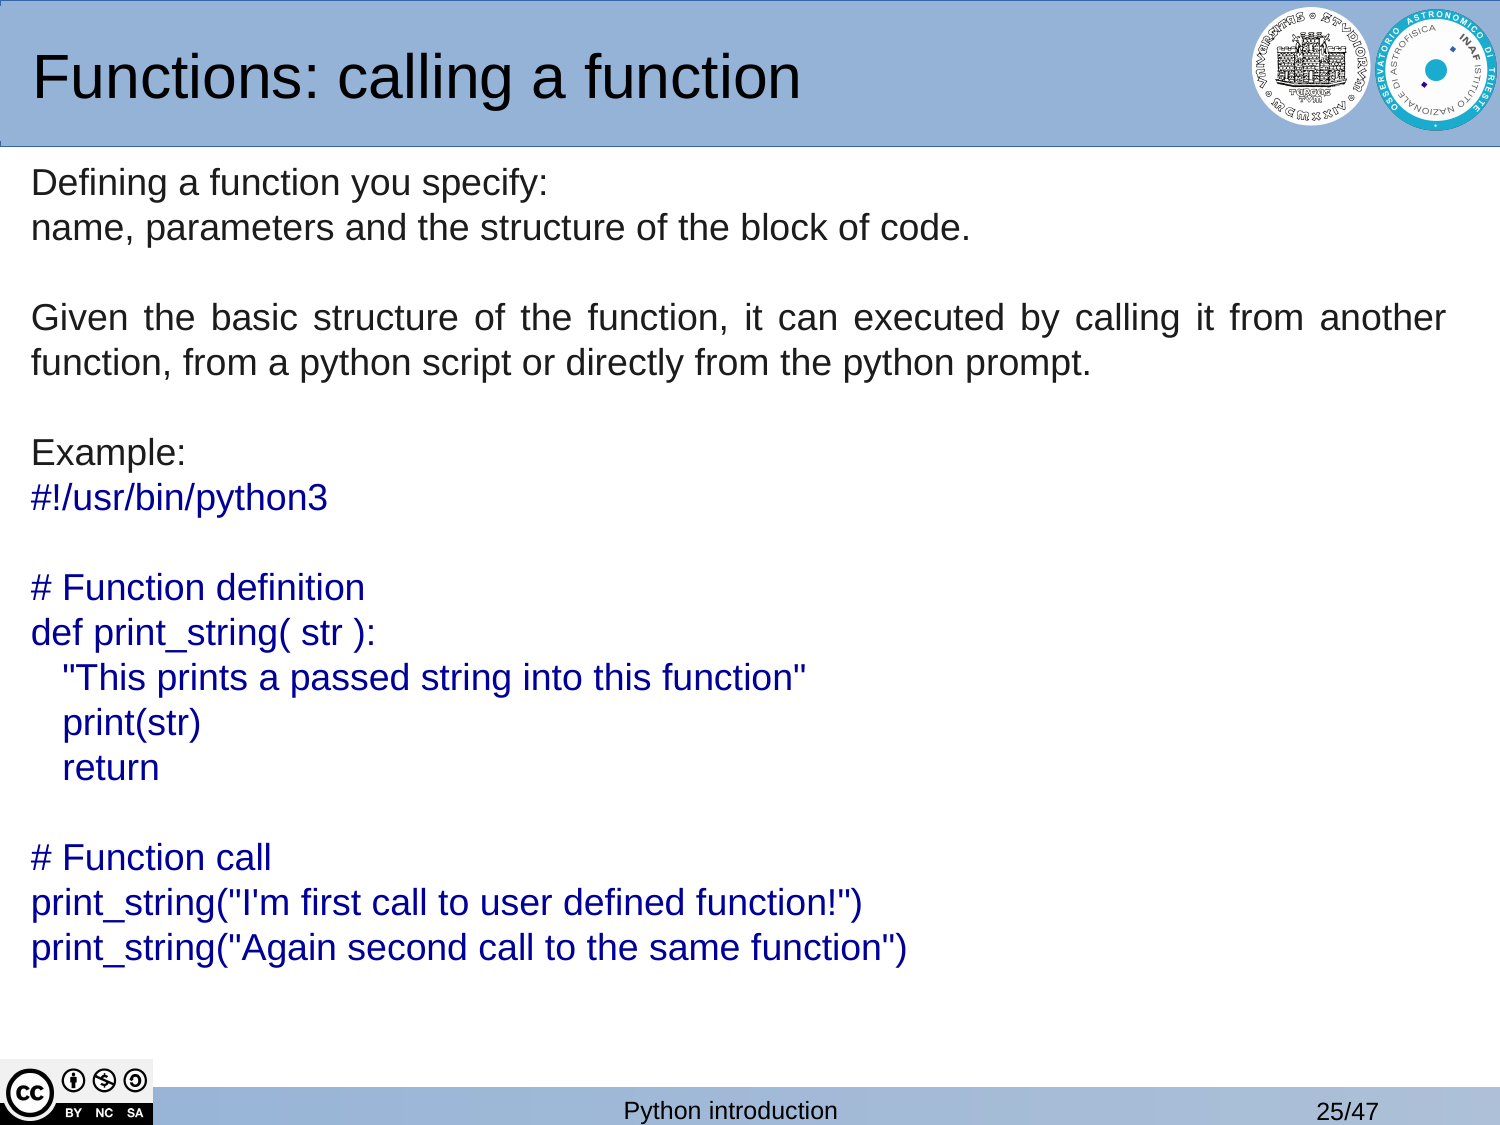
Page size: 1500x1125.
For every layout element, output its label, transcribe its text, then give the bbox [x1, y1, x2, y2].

text_box Functions: calling a function [0, 5, 1243, 141]
picture [1252, 0, 1500, 156]
picture [0, 1059, 153, 1125]
list Defining a function you specify: name, parameters and the structure of the block of code. Given the basic structure of the function, it can executed by calling it from another function, from a python script or directly from the python prompt. Example: #!/usr/bin/python3 # Function definition def print_string( str ): "This prints a passed string into this function" print(str) return # Function call print_string("I'm first call to user defined function!") print_string("Again second call to the same function") [16, 150, 1462, 1065]
